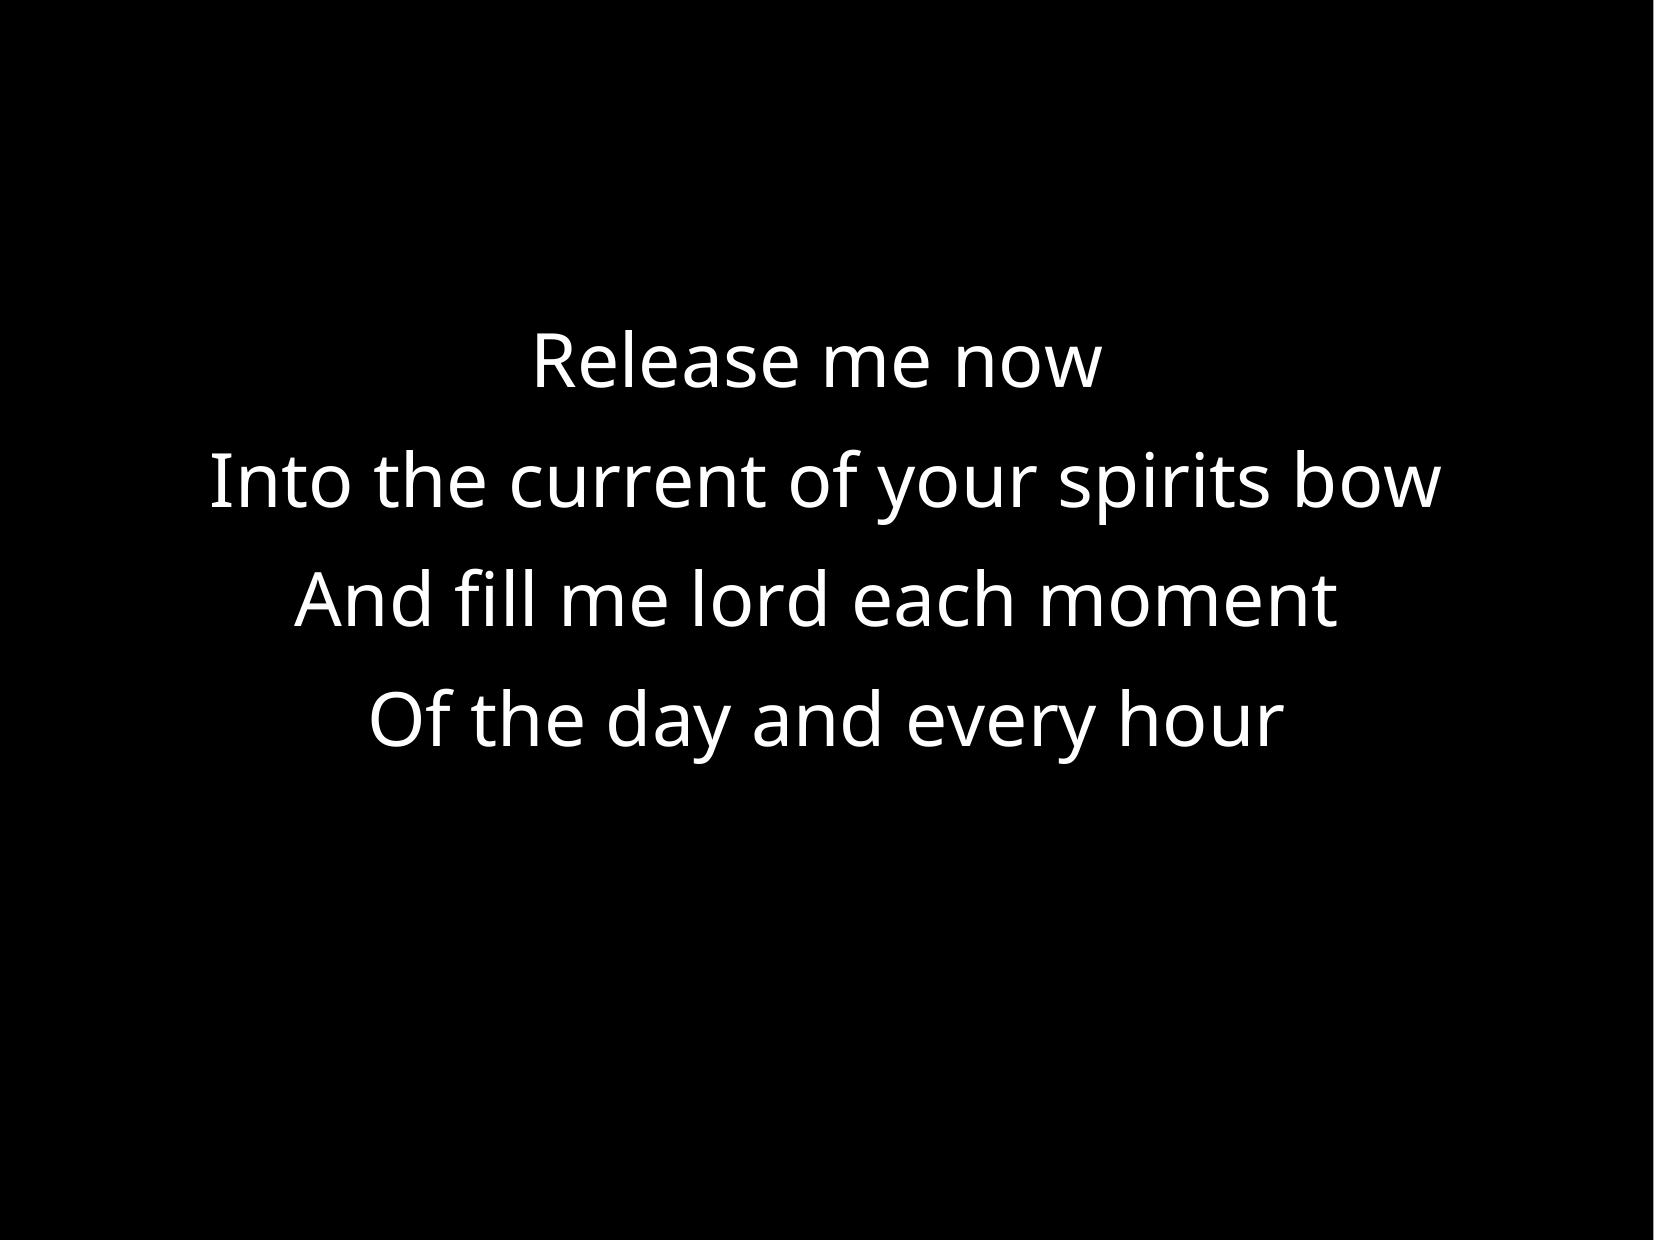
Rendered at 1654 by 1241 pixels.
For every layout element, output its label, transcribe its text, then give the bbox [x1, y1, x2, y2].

list Release me now Into the current of your spirits bow And fill me lord each moment Of the day and every hour [0, 307, 1654, 1229]
